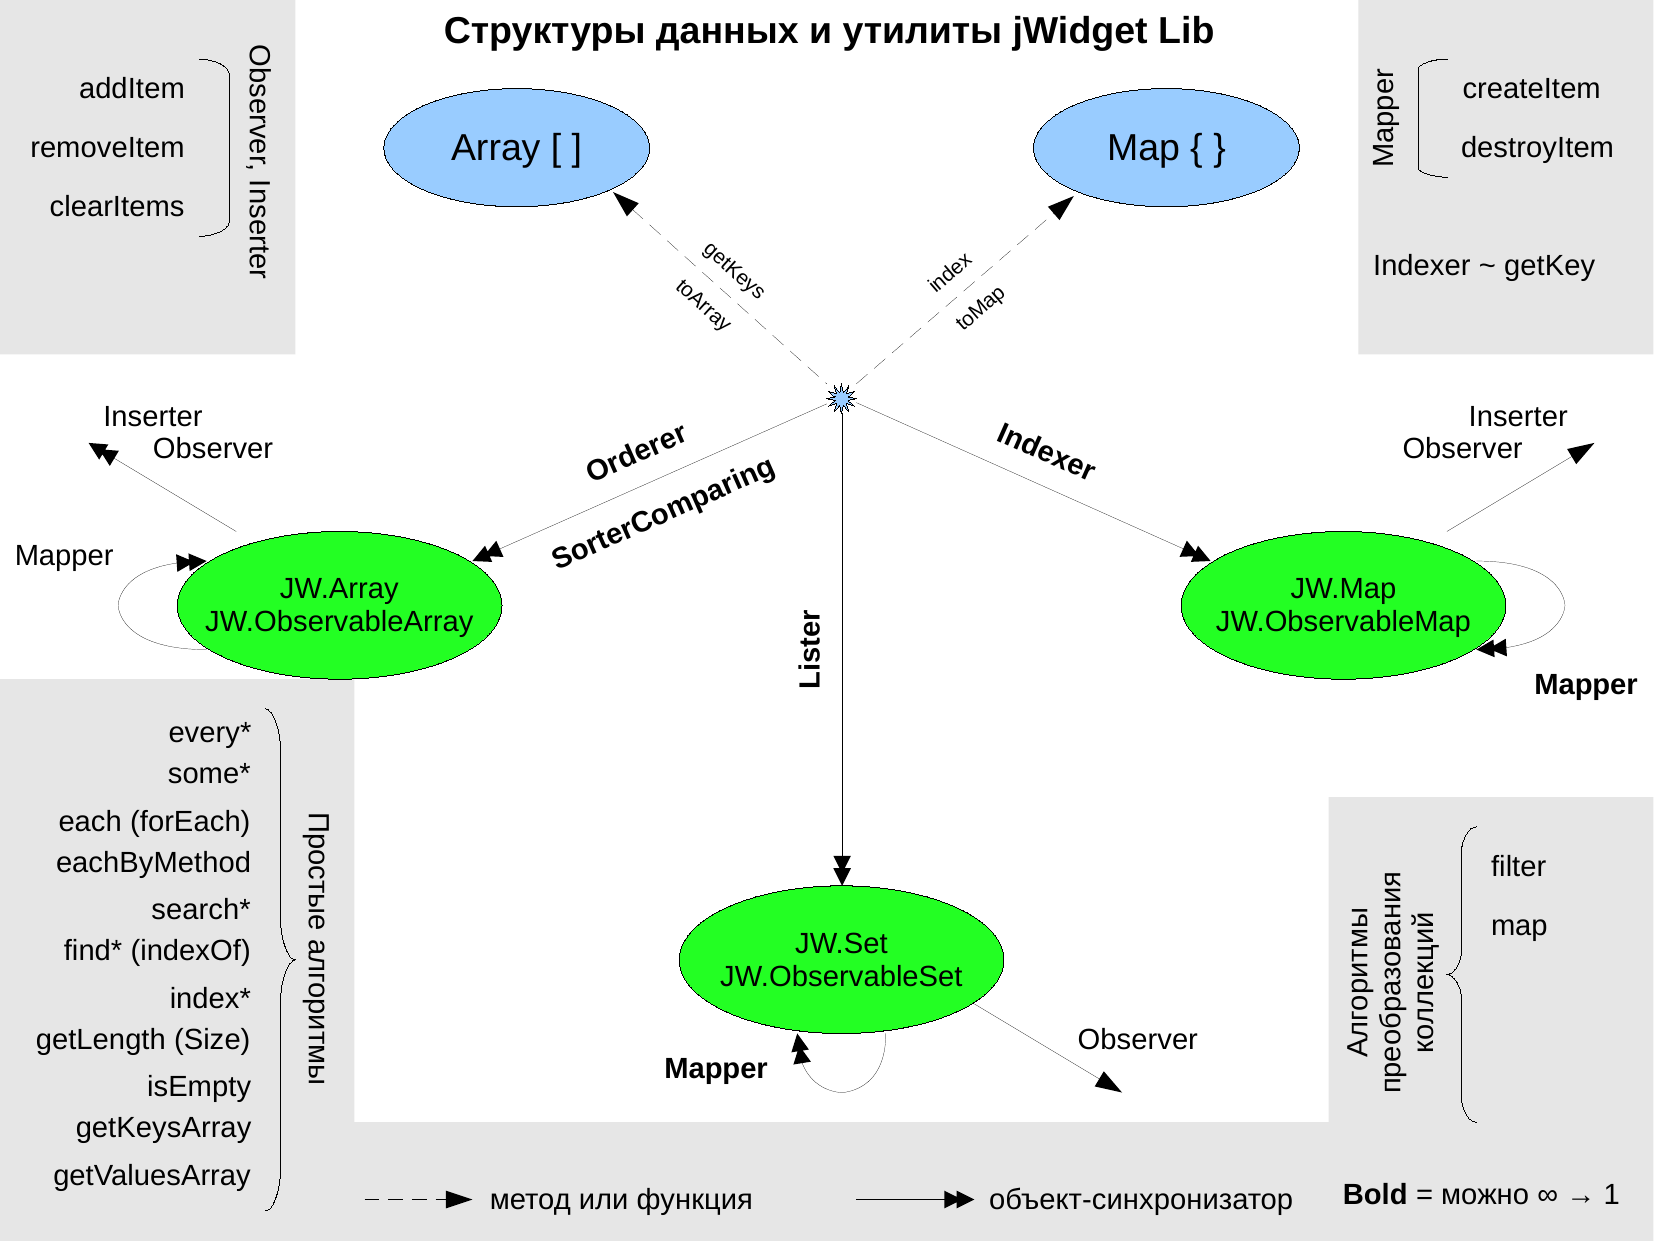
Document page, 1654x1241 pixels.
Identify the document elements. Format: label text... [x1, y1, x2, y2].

text_box some* [153, 749, 266, 798]
text_box filter [1476, 842, 1562, 891]
text_box createItem [1447, 59, 1616, 118]
text_box Алгоритмы преобразования коллекций [1333, 856, 1447, 1109]
text_box Mapper [0, 531, 129, 580]
text_box index* [155, 974, 266, 1023]
text_box destroyItem [1446, 118, 1630, 178]
text_box getLength (Size) [21, 1015, 266, 1063]
text_box Bold = можно ∞ → 1 [1328, 1170, 1636, 1219]
text_box Indexer ~ getKey [1358, 236, 1610, 296]
text_box eachByMethod [41, 838, 266, 886]
text_box Array [ ] [383, 88, 650, 207]
text_box Mapper [1359, 29, 1407, 207]
text_box объект-синхронизатор [974, 1170, 1309, 1230]
text_box [1358, 0, 1654, 355]
text_box JW.Map JW.ObservableMap [1181, 531, 1506, 680]
text_box isEmpty [132, 1062, 266, 1103]
text_box getValuesArray [38, 1151, 266, 1200]
text_box Observer [1062, 1015, 1213, 1075]
text_box [0, 679, 1654, 1241]
text_box Map { } [1033, 88, 1300, 207]
text_box find* (indexOf) [49, 926, 266, 975]
text_box JW.Set JW.ObservableSet [679, 885, 1004, 1034]
text_box each (forEach) [43, 797, 266, 838]
text_box [0, 0, 296, 355]
text_box addItem [64, 59, 200, 118]
text_box JW.Array JW.ObservableArray [177, 531, 503, 680]
text_box Mapper [649, 1044, 784, 1093]
text_box Inserter Observer [1387, 392, 1583, 473]
text_box Mapper [1519, 660, 1654, 709]
text_box метод или функция [475, 1170, 768, 1230]
text_box Простые алгоритмы [295, 797, 343, 1101]
text_box Структуры данных и утилиты jWidget Lib [301, 1, 1359, 60]
text_box getKeysArray [61, 1103, 266, 1151]
text_box removeItem [16, 118, 200, 178]
text_box clearItems [34, 177, 200, 237]
text_box Inserter Observer [88, 392, 288, 473]
text_box map [1476, 902, 1563, 950]
text_box search* [136, 886, 266, 934]
text_box [826, 383, 857, 414]
text_box every* [153, 708, 266, 749]
text_box Observer, Inserter [236, 29, 284, 294]
